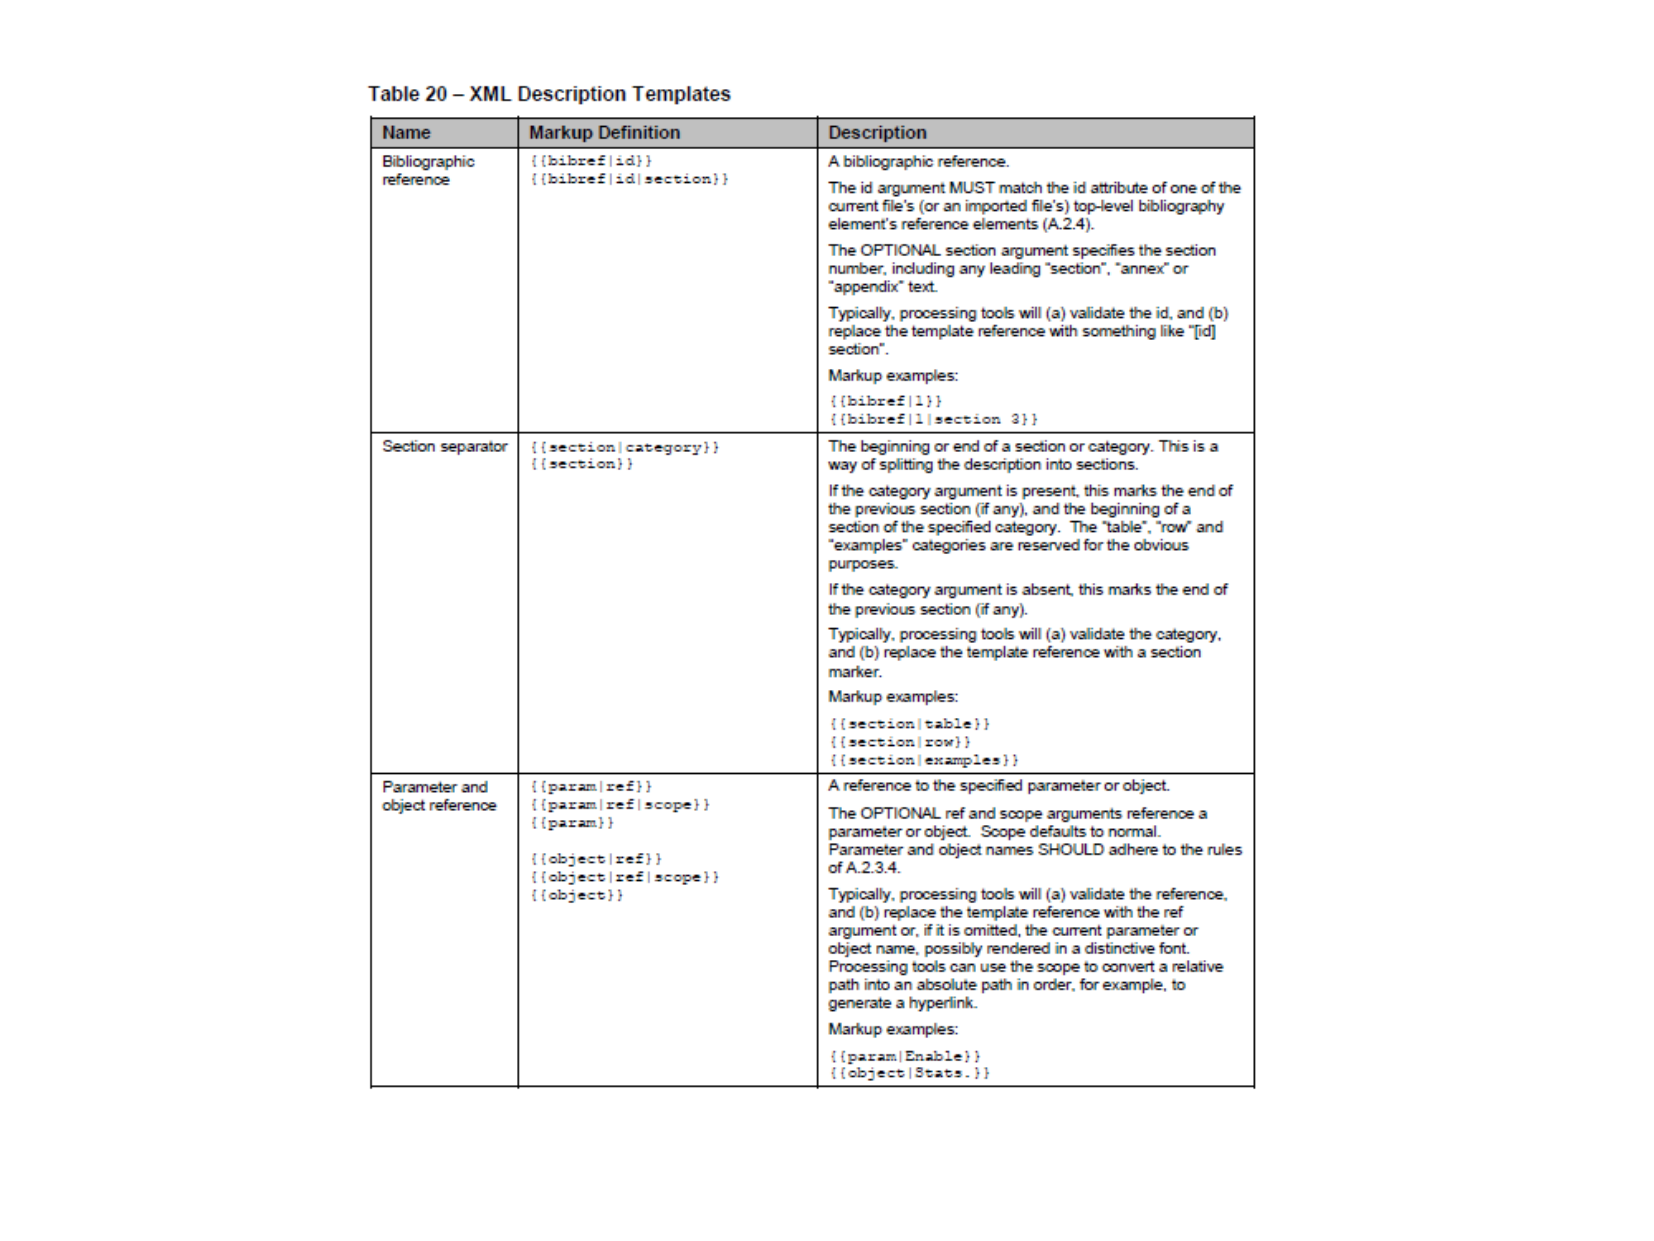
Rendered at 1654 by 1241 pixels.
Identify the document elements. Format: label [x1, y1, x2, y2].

picture [354, 70, 1325, 1123]
